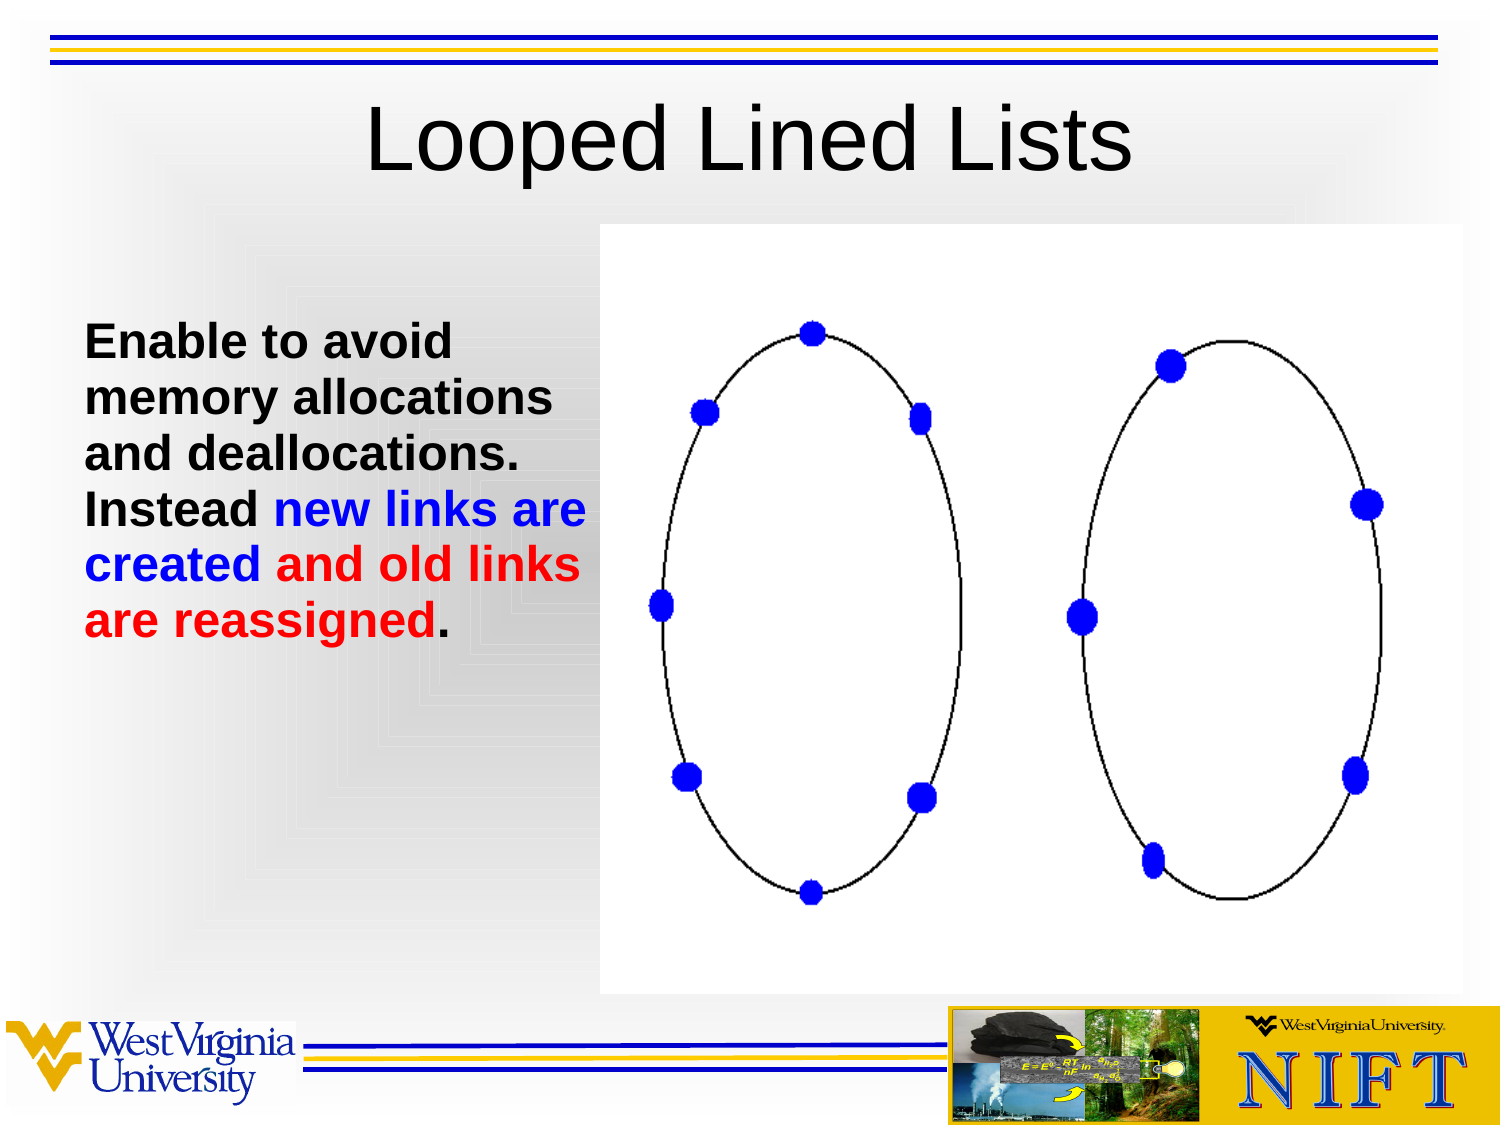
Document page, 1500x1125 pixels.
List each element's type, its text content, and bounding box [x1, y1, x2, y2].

picture [948, 1006, 1500, 1125]
picture [600, 224, 1463, 994]
text_box Enable to avoid memory allocations and deallocations. Instead new links are created and old links are reassigned. [69, 306, 632, 869]
title Looped Lined Lists [75, 52, 1426, 226]
